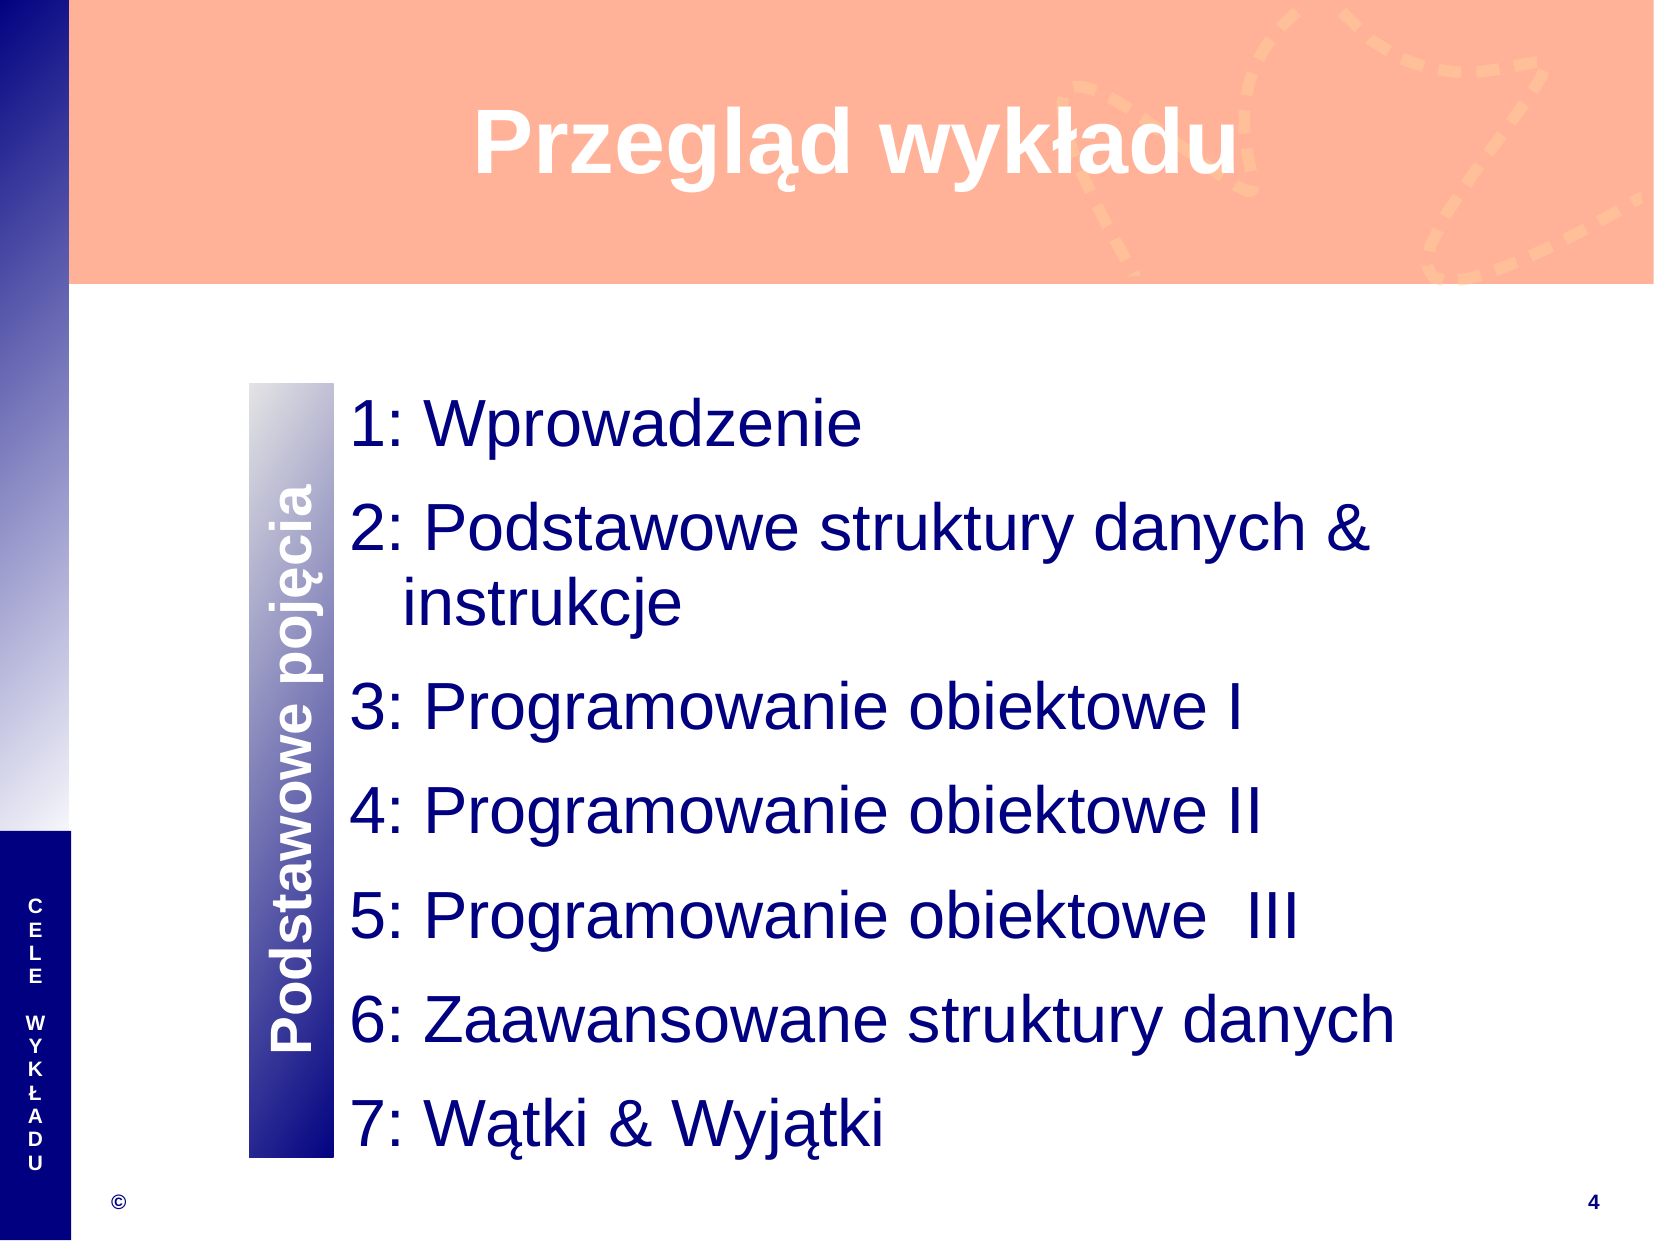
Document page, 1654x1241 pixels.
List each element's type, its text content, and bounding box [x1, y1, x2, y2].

list 1: Wprowadzenie 2: Podstawowe struktury danych & instrukcje 3: Programowanie obiektowe I 4: Programowanie obiektowe II 5: Programowanie obiektowe III 6: Zaawansowane struktury danych 7: Wątki & Wyjątki [331, 386, 1556, 1185]
text_box Podstawowe pojęcia [249, 383, 334, 1158]
title Przegląd wykładu [97, 37, 1617, 246]
text_box C E L E W Y K Ł A D U [0, 829, 71, 1241]
